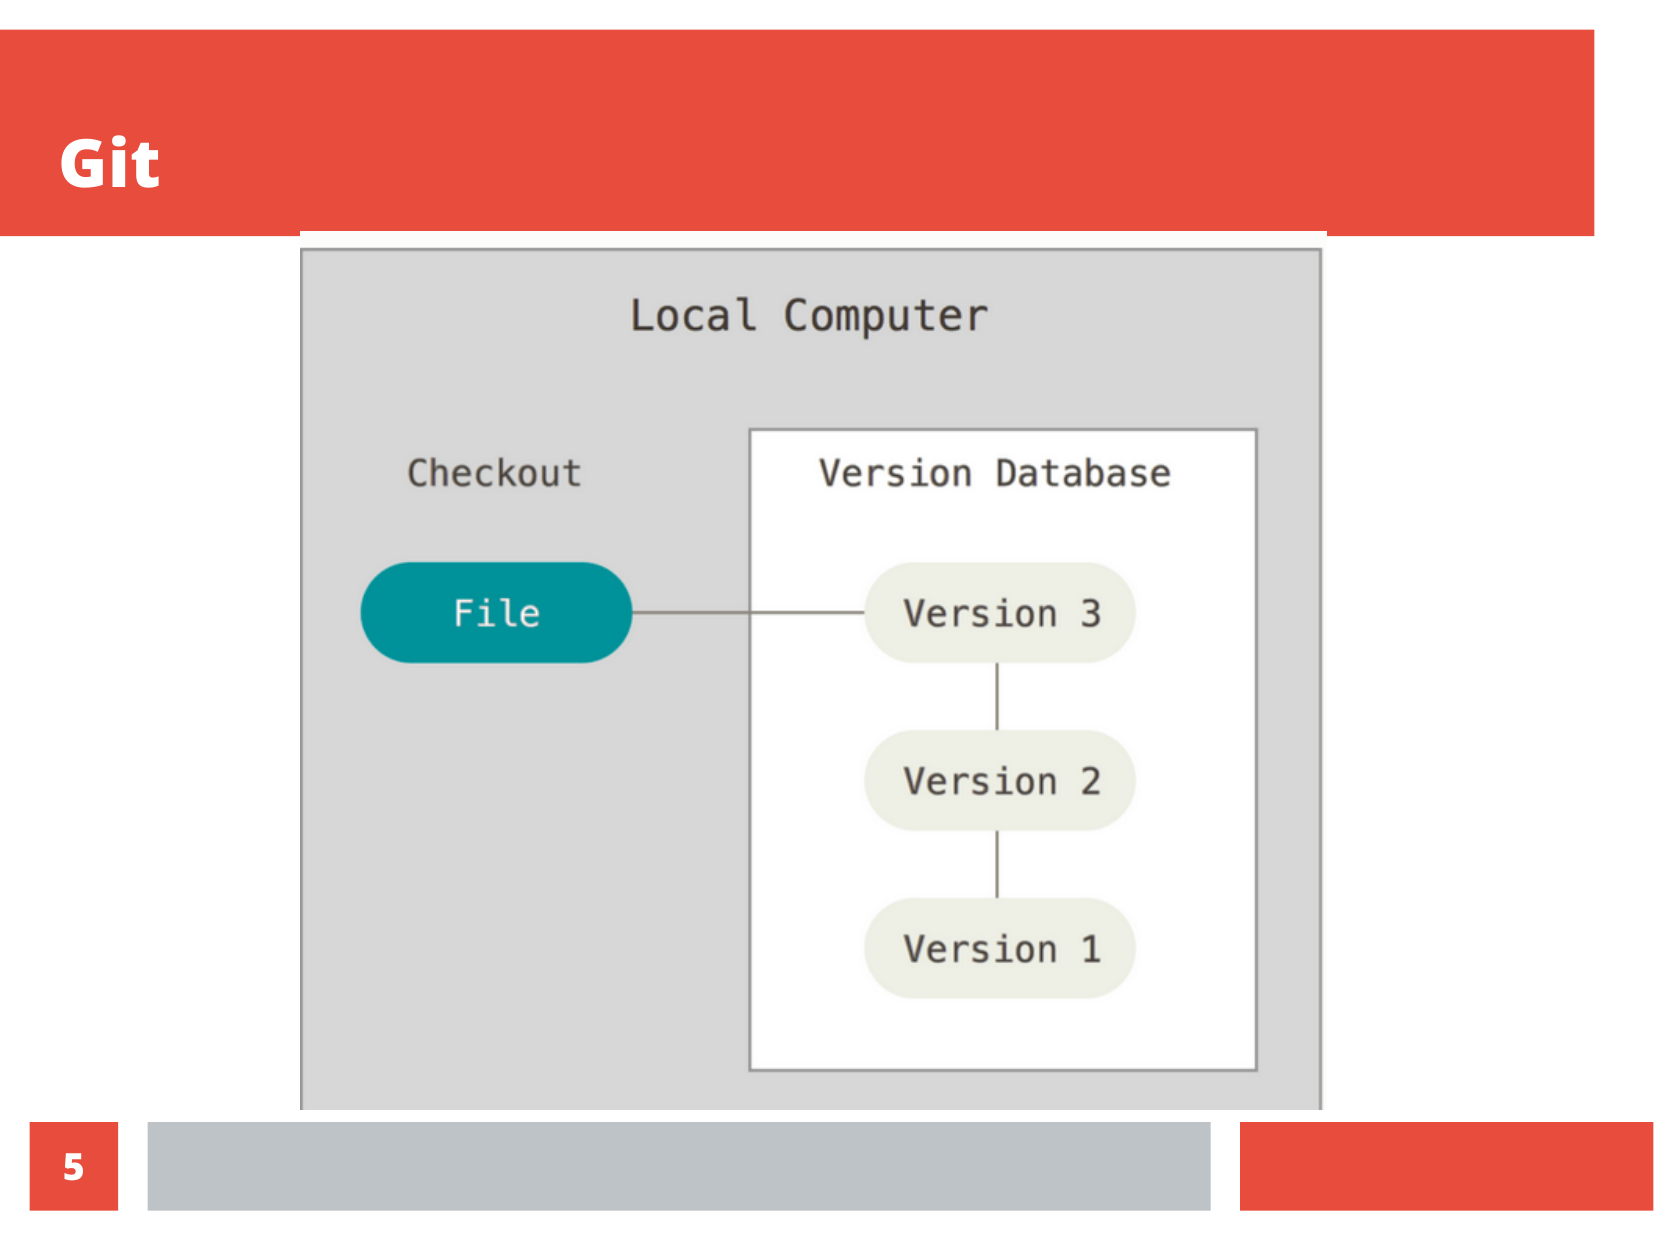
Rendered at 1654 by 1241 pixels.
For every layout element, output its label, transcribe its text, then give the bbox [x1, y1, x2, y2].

title Git [59, 59, 1595, 207]
picture [300, 231, 1327, 1111]
